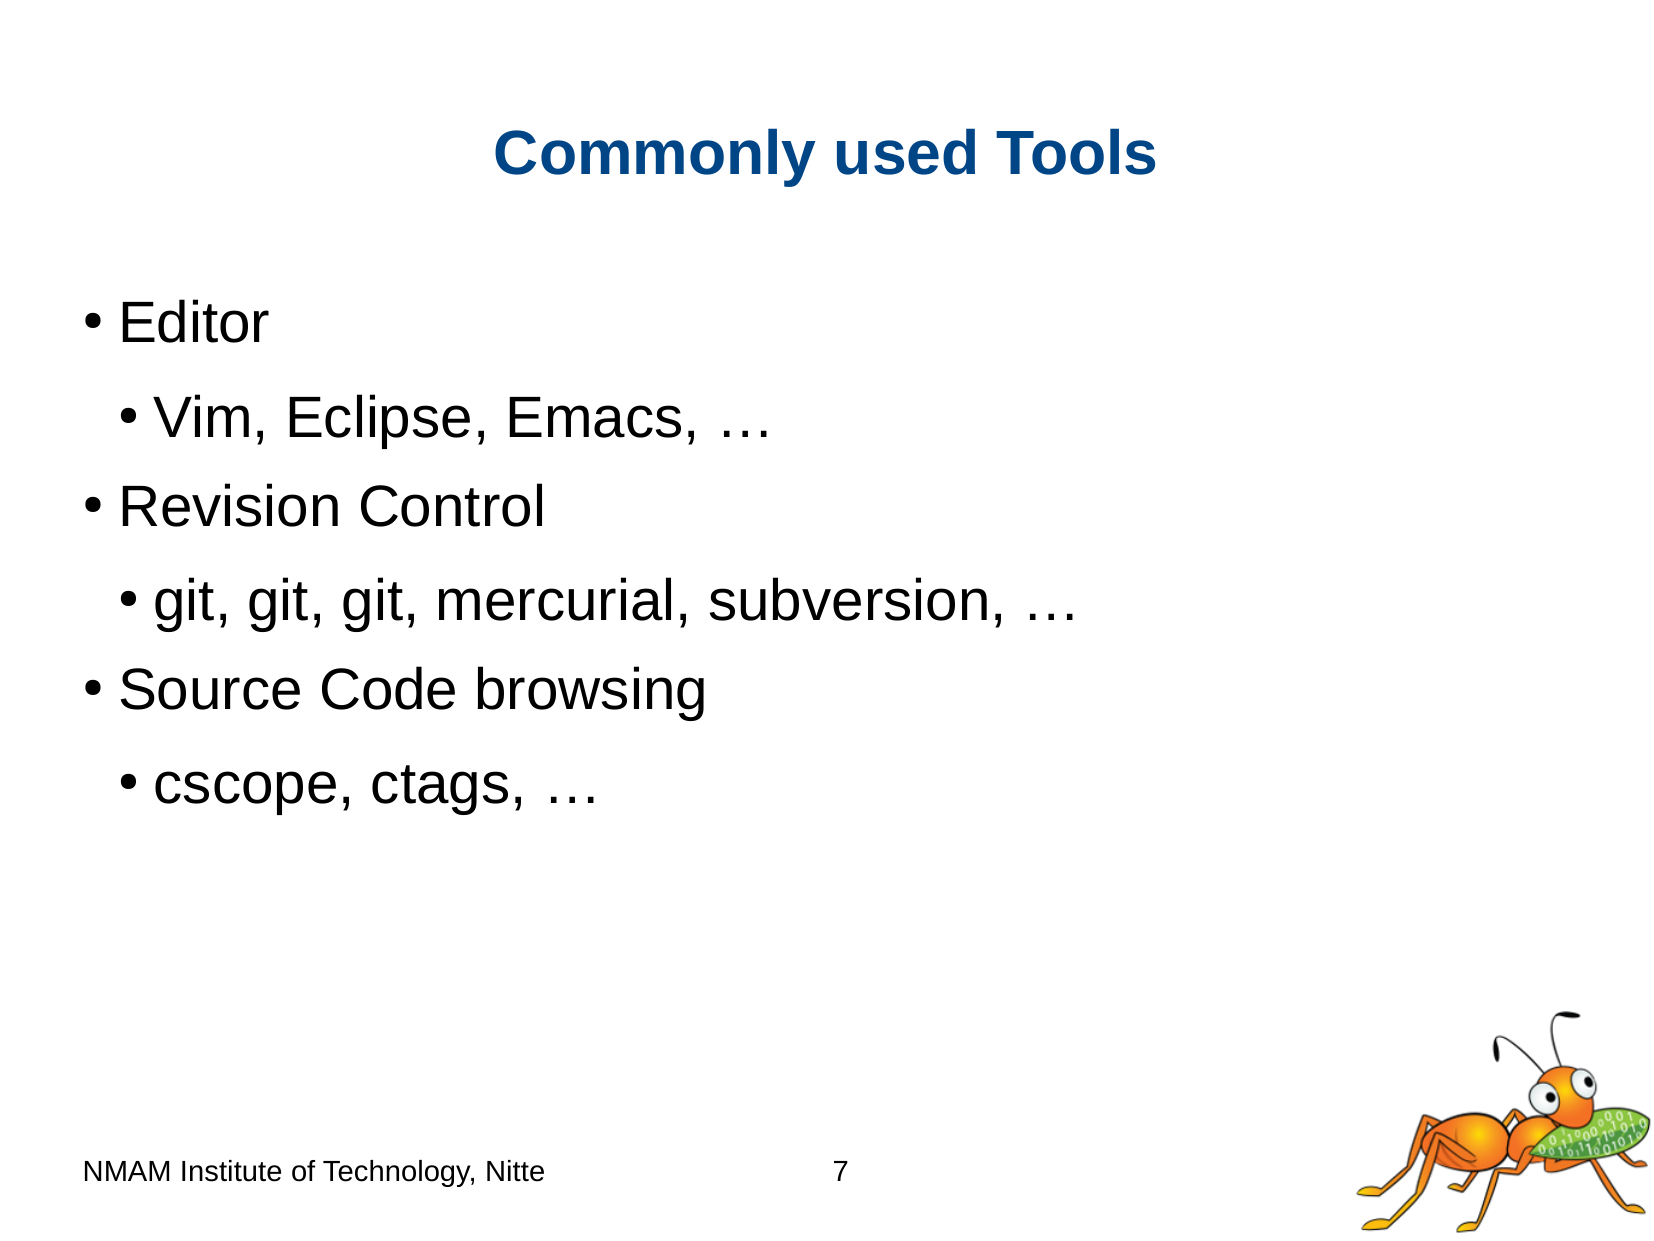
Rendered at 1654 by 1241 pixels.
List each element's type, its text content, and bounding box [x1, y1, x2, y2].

title Commonly used Tools [82, 49, 1571, 257]
picture [1353, 1009, 1654, 1235]
list Editor Vim, Eclipse, Emacs, … Revision Control git, git, git, mercurial, subversion, … Source Code browsing cscope, ctags, … [82, 290, 1571, 1010]
